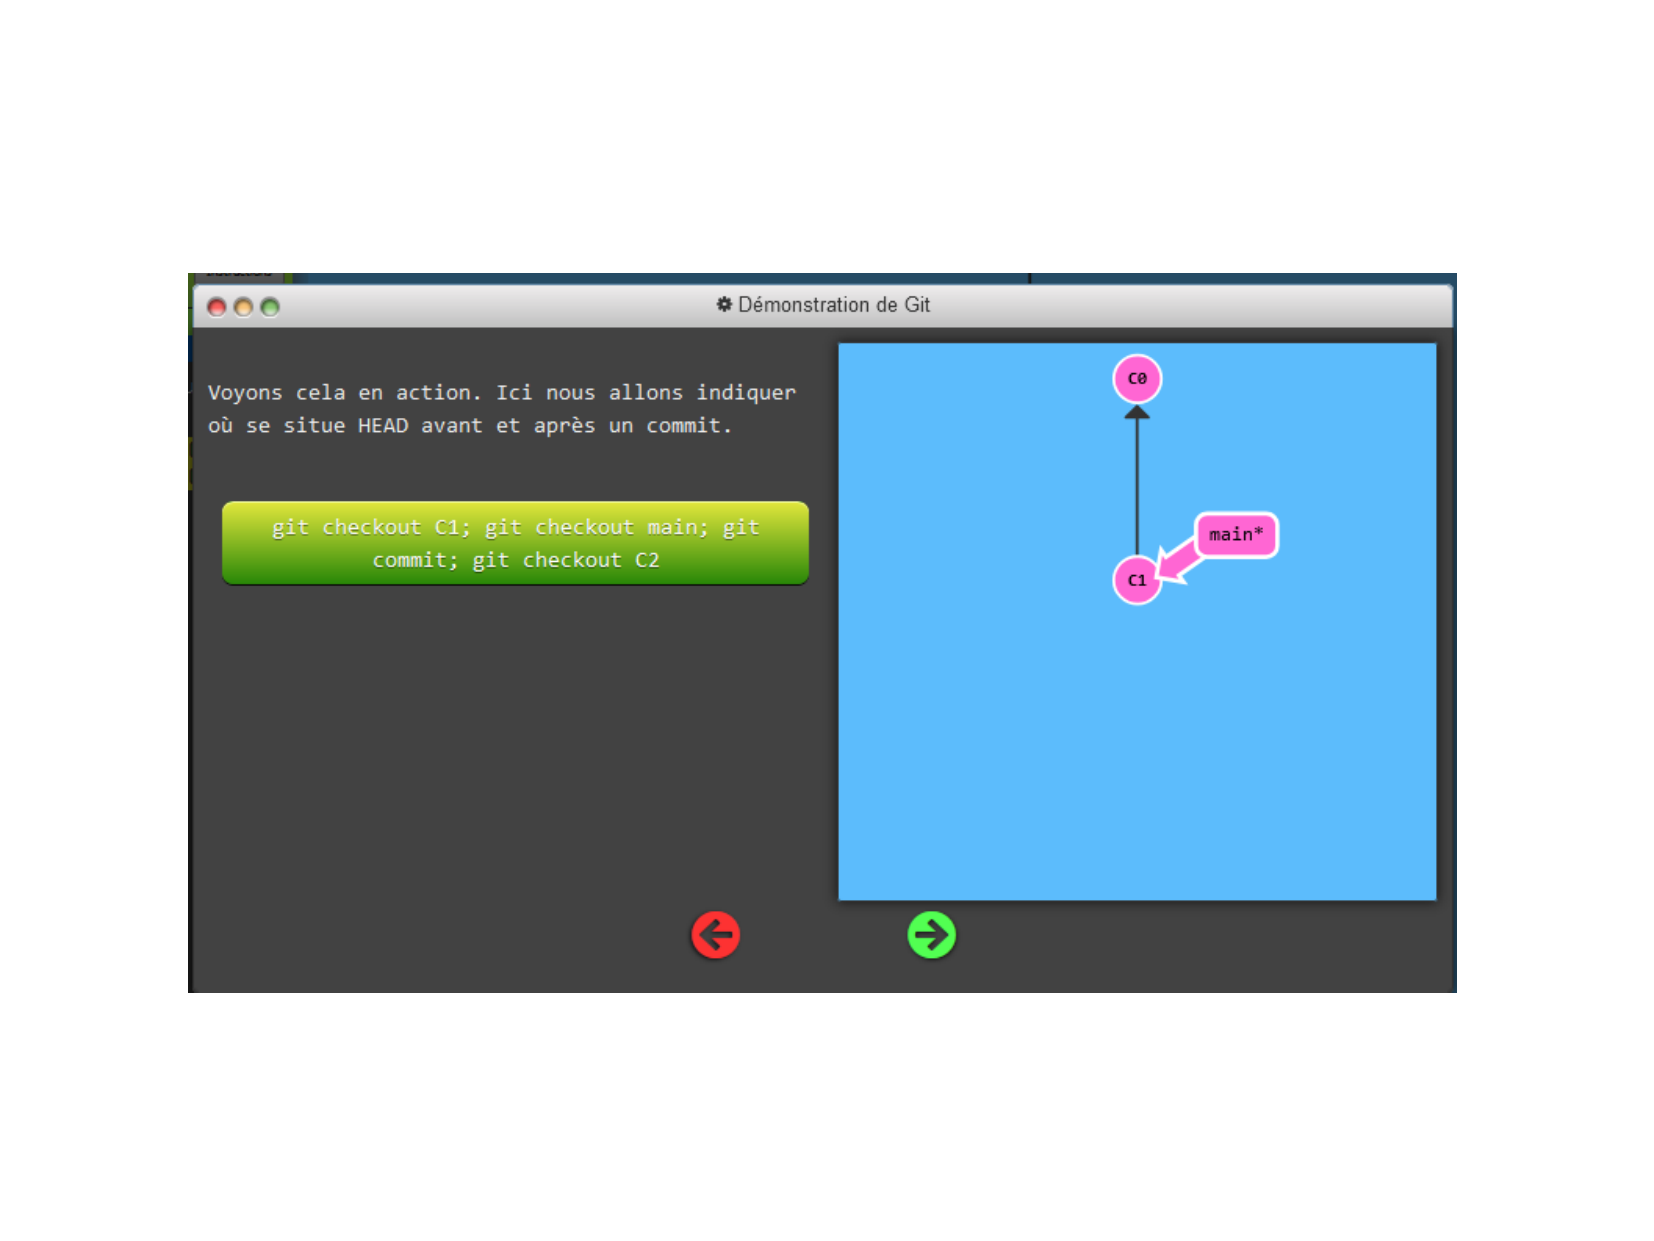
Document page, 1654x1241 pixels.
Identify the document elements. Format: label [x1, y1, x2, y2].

picture [188, 273, 1457, 993]
